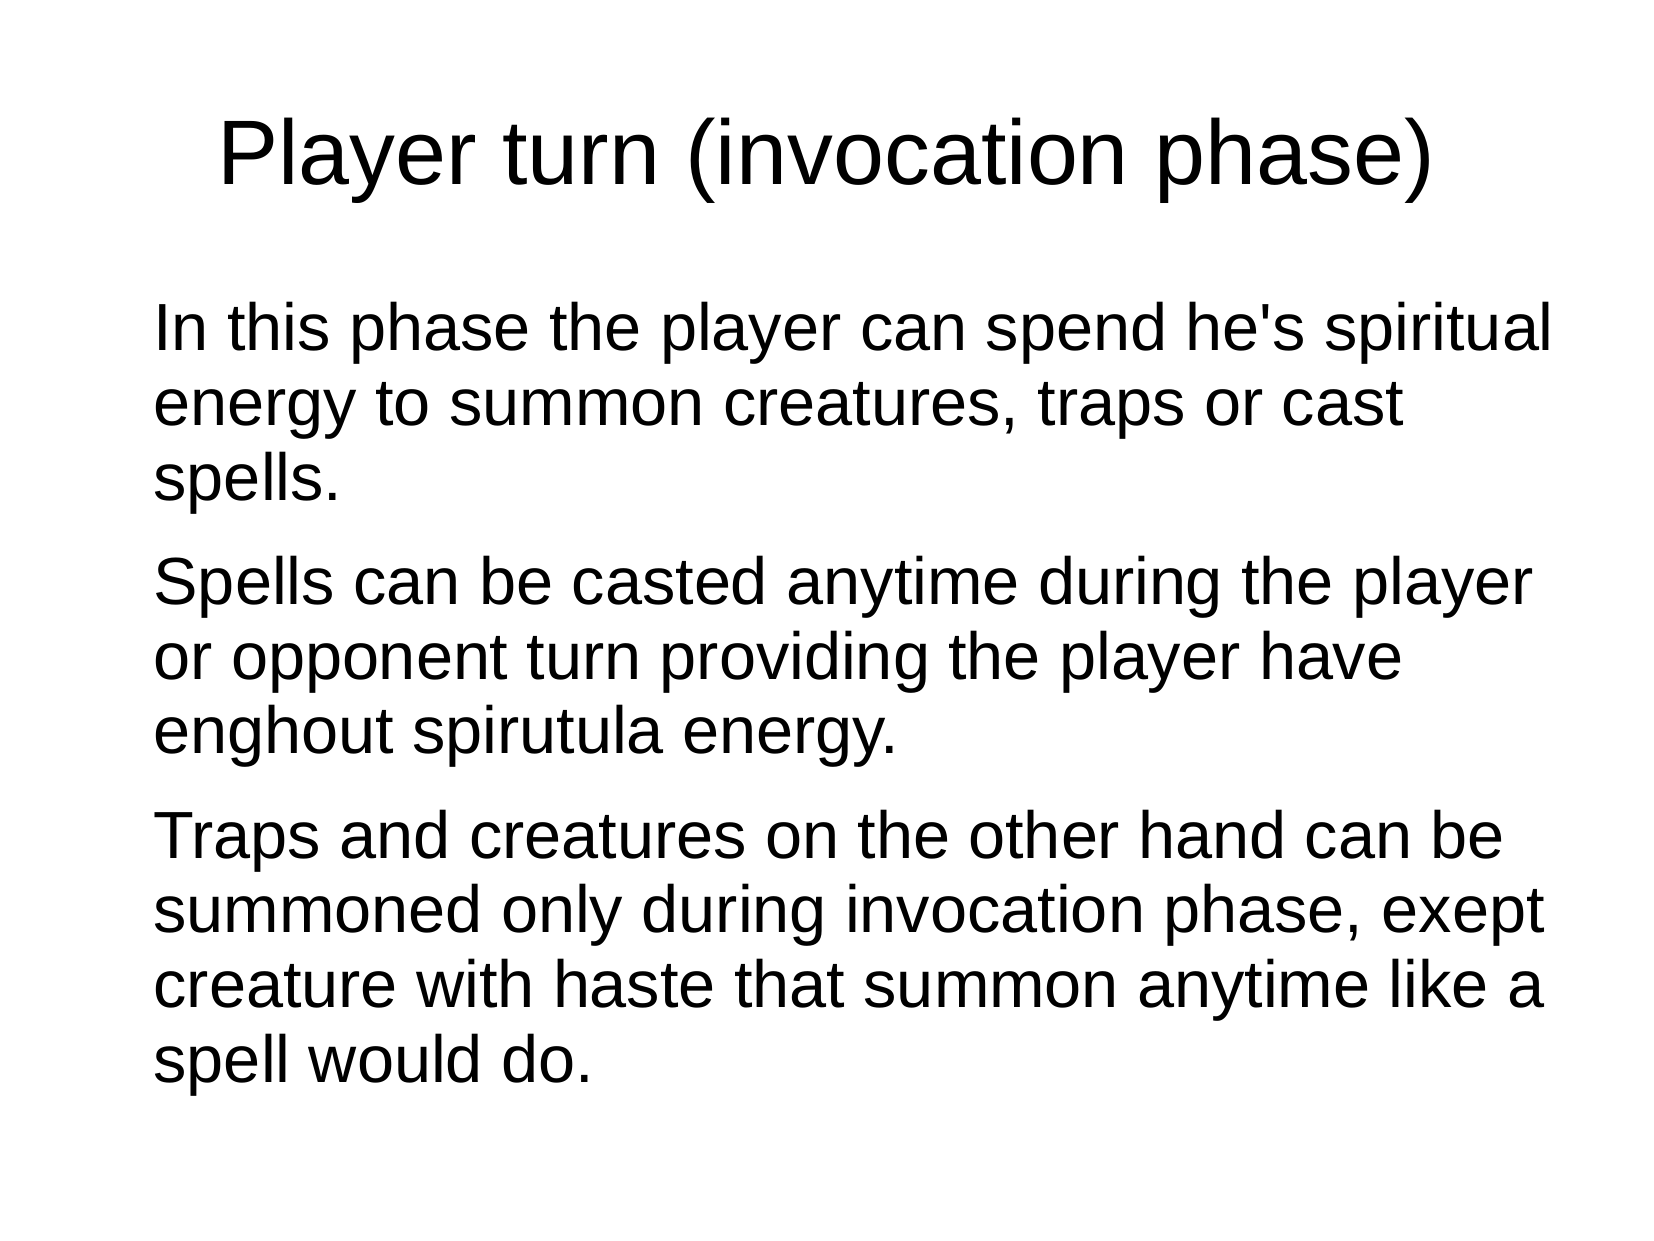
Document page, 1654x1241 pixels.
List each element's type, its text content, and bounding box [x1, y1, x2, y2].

title Player turn (invocation phase) [82, 49, 1571, 257]
list In this phase the player can spend he's spiritual energy to summon creatures, traps or cast spells. Spells can be casted anytime during the player or opponent turn providing the player have enghout spirutula energy. Traps and creatures on the other hand can be summoned only during invocation phase, exept creature with haste that summon anytime like a spell would do. [82, 290, 1571, 1109]
